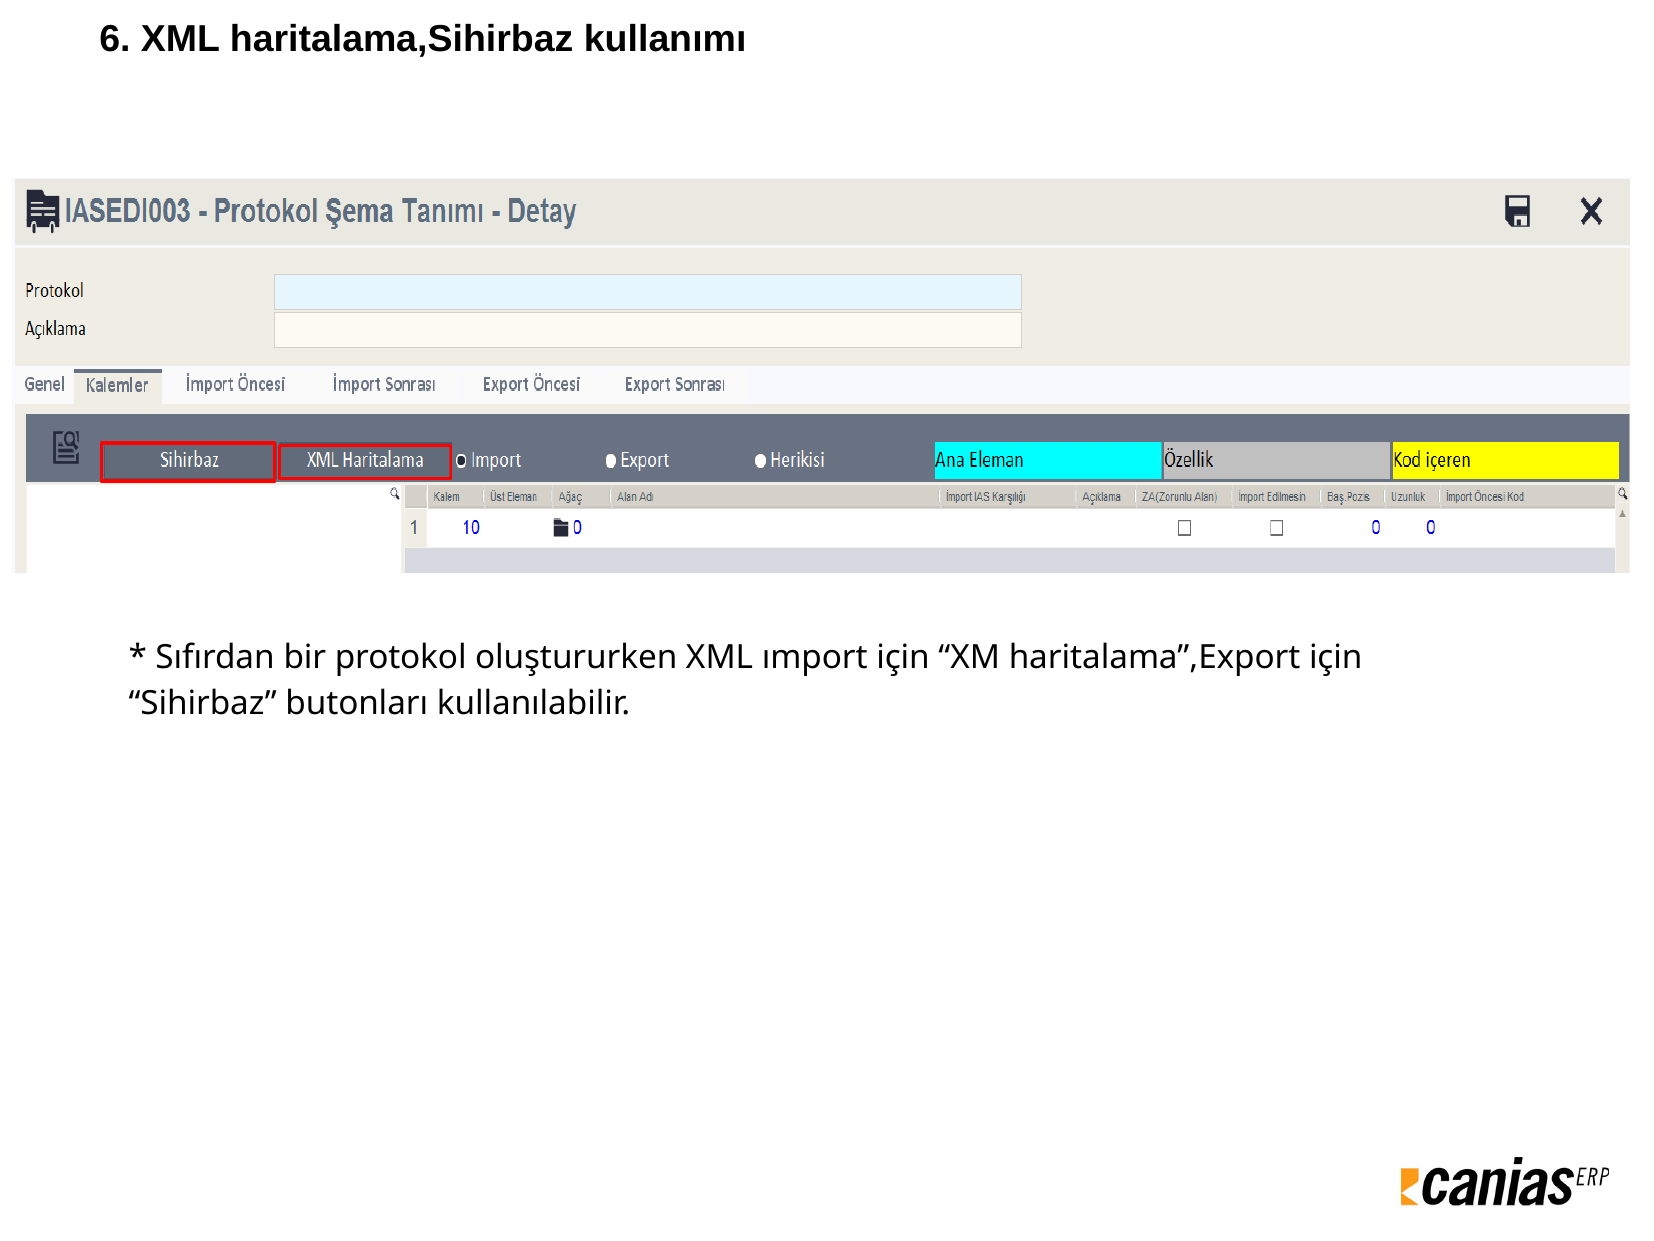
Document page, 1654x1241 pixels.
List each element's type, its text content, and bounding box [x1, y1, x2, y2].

text_box * Sıfırdan bir protokol oluştururken XML ımport için “XM haritalama”,Export için “Sihirbaz” butonları kullanılabilir. [113, 625, 1406, 792]
picture [12, 178, 1630, 573]
text_box 6. XML haritalama,Sihirbaz kullanımı [10, 6, 1624, 65]
picture [1375, 1139, 1635, 1223]
